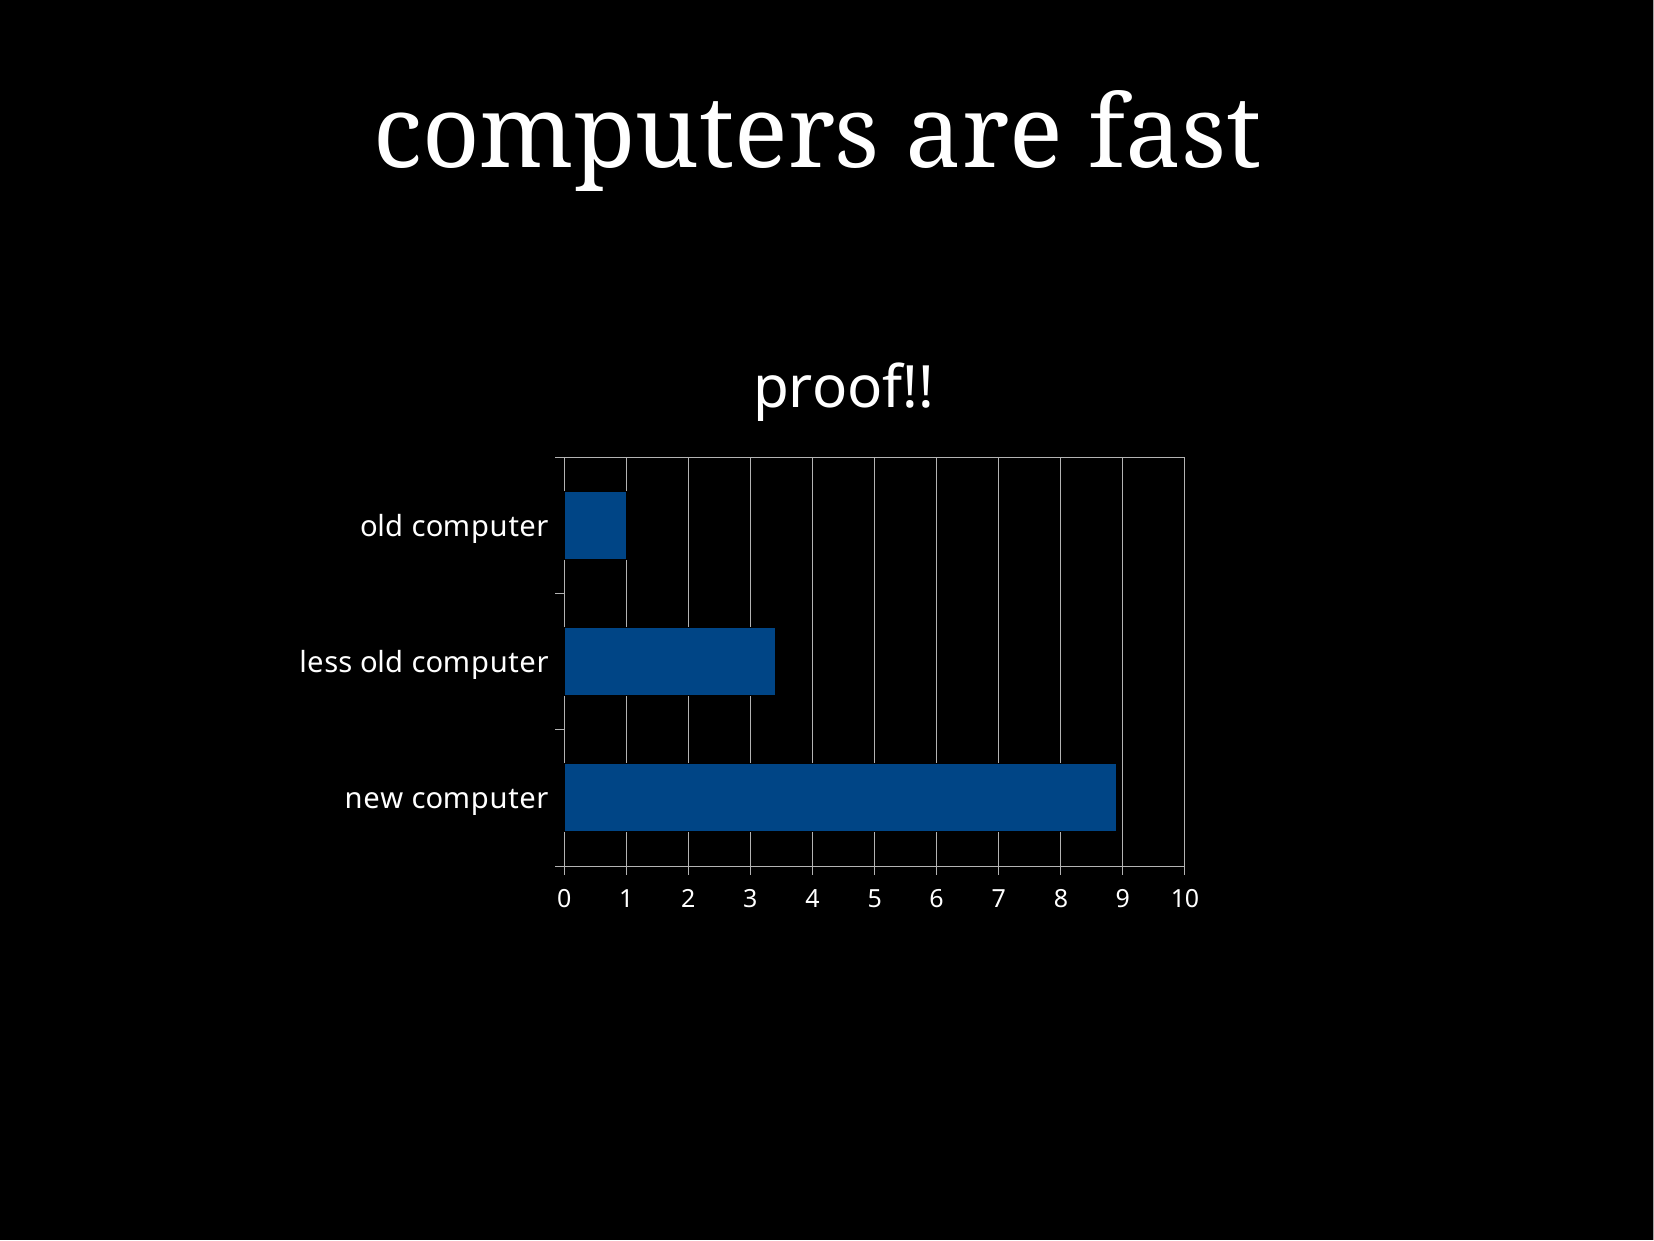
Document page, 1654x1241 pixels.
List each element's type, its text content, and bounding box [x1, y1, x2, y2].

title computers are fast [86, 32, 1576, 226]
chart [280, 340, 1351, 938]
text_box proof!! [675, 337, 1013, 421]
